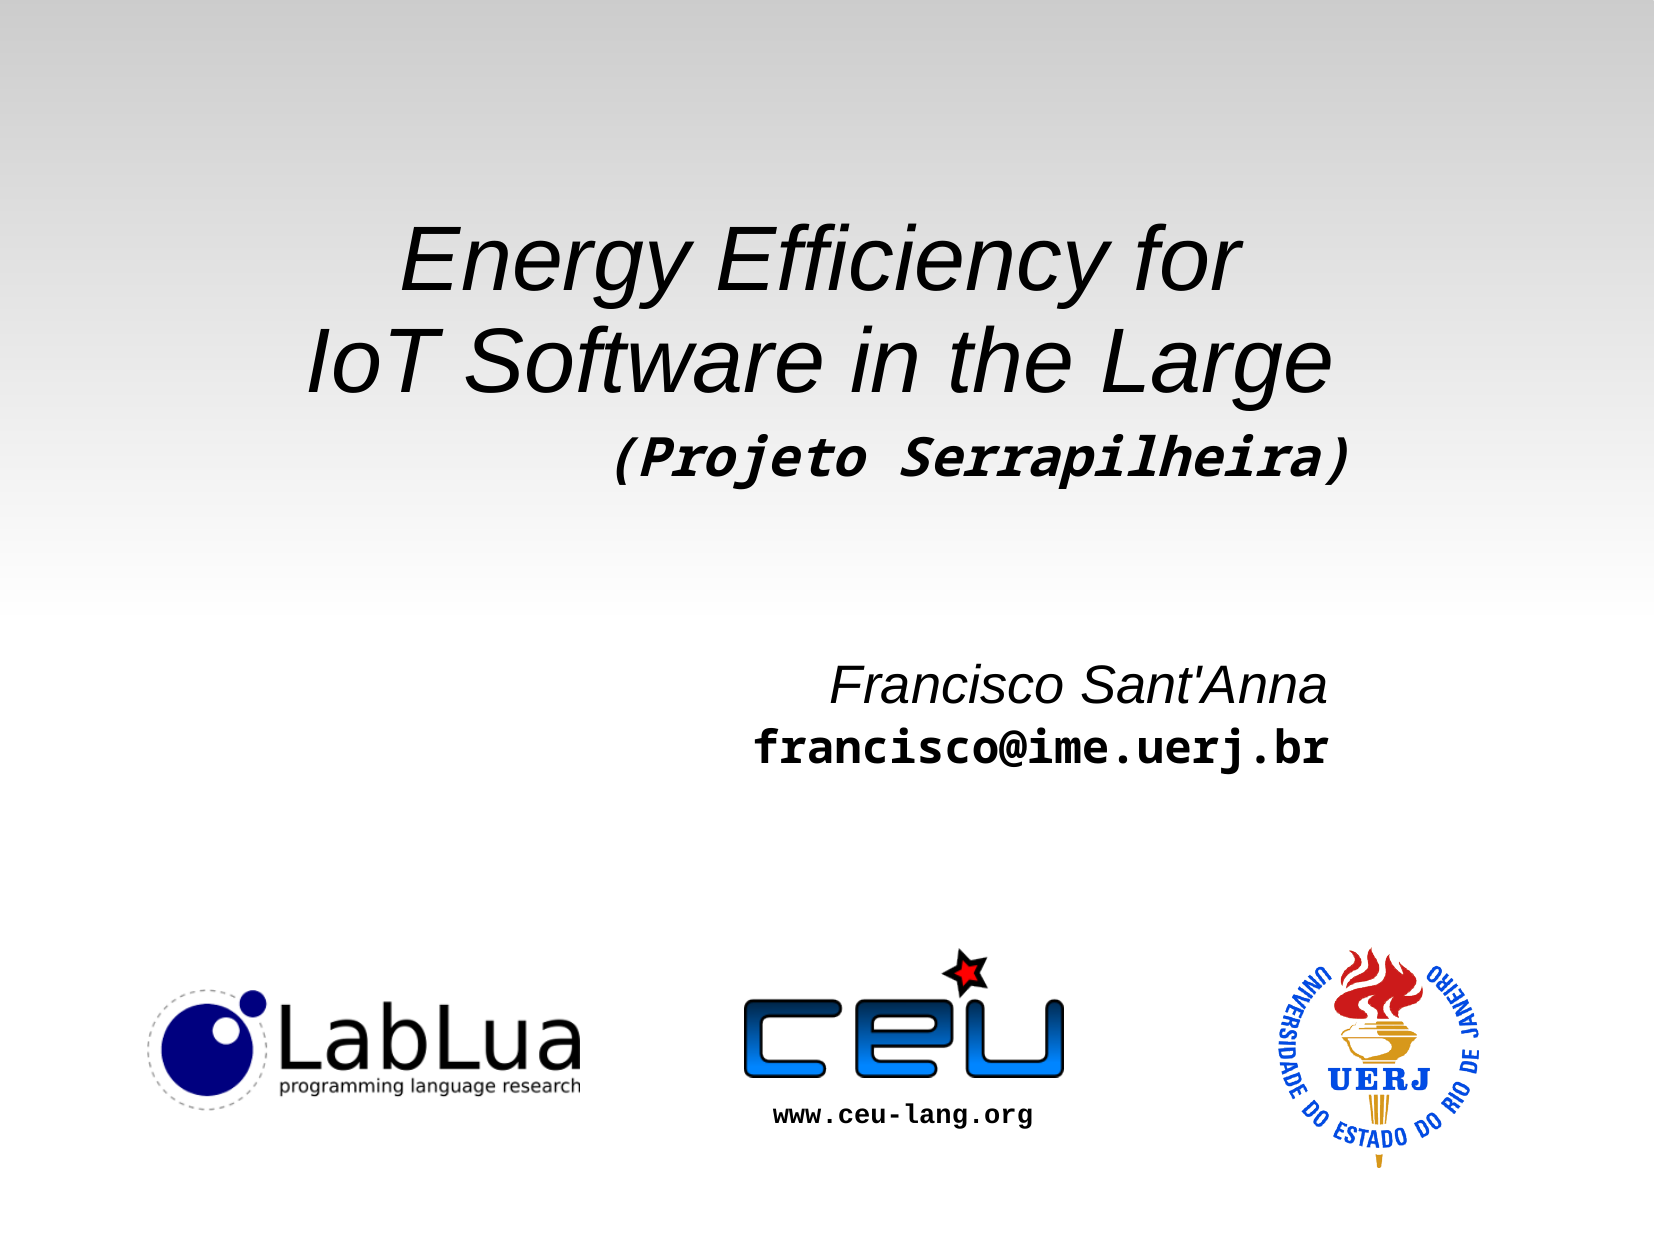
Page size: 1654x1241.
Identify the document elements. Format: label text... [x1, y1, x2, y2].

text_box Francisco Sant'Anna francisco@ime.uerj.br [737, 646, 1353, 836]
text_box (Projeto Serrapilheira) [589, 410, 1367, 500]
picture [744, 948, 1064, 1078]
text_box www.ceu-lang.org [750, 1093, 1056, 1170]
picture [147, 989, 580, 1111]
picture [1278, 947, 1479, 1168]
subtitle Energy Efficiency for IoT Software in the Large [76, 77, 1565, 543]
